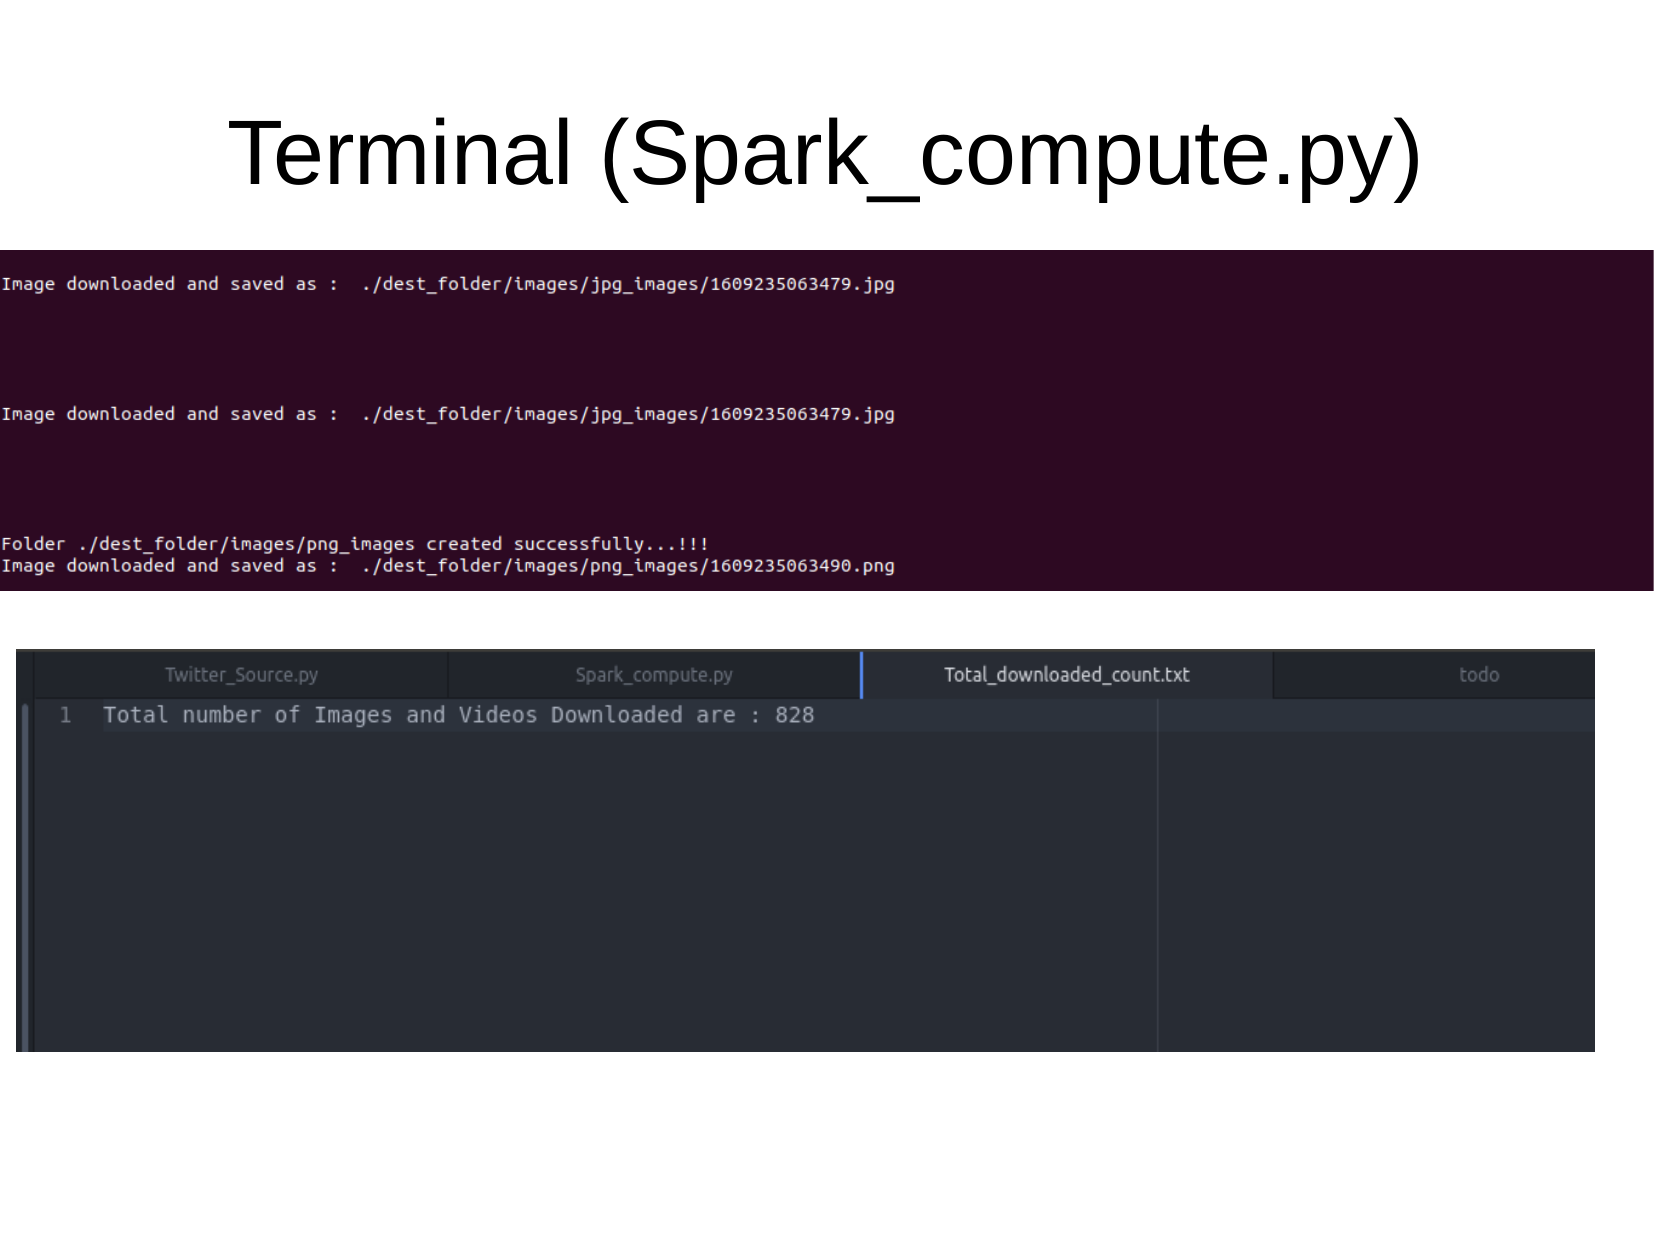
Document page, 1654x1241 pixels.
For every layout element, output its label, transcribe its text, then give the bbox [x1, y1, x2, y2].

picture [16, 649, 1595, 1052]
title Terminal (Spark_compute.py) [82, 49, 1571, 250]
picture [0, 250, 1654, 591]
